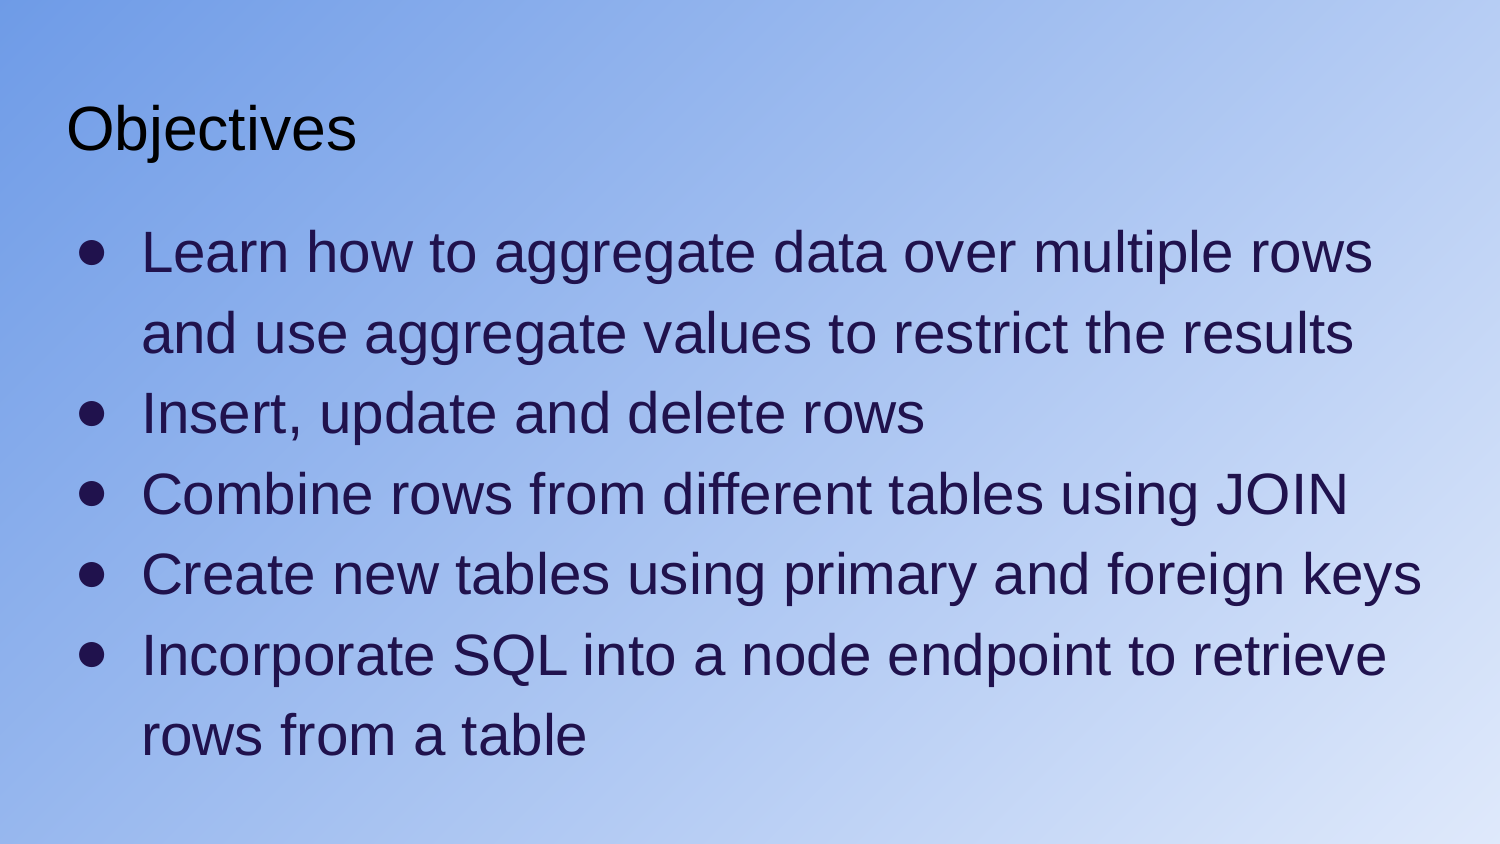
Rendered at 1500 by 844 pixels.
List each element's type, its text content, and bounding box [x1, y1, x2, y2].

list Learn how to aggregate data over multiple rows and use aggregate values to restrict the results Insert, update and delete rows Combine rows from different tables using JOIN Create new tables using primary and foreign keys Incorporate SQL into a node endpoint to retrieve rows from a table [51, 189, 1449, 750]
title Objectives [51, 72, 1449, 167]
